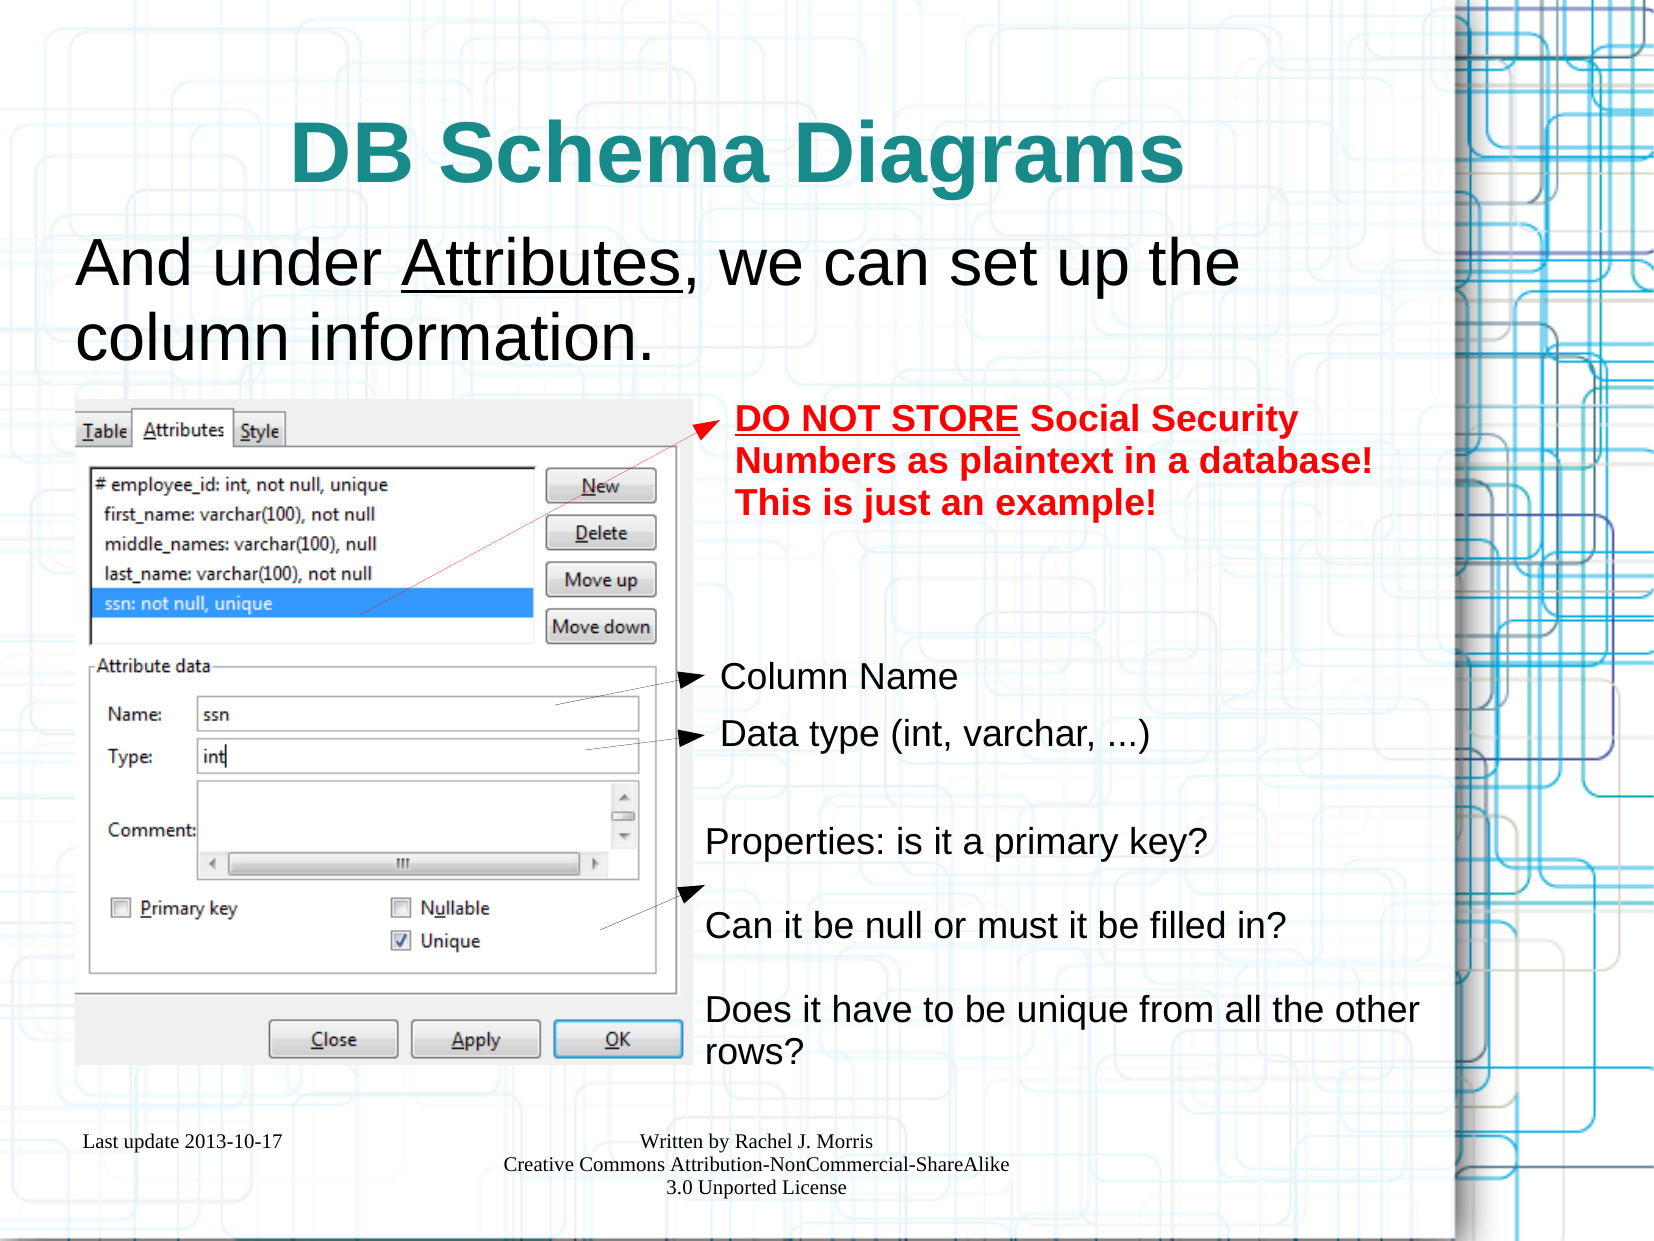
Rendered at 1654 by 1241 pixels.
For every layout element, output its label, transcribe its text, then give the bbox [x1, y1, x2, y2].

title DB Schema Diagrams [59, 49, 1418, 257]
text_box DO NOT STORE Social Security Numbers as plaintext in a database! This is just an example! [720, 390, 1411, 531]
text_box Data type (int, varchar, ...) [705, 705, 1321, 762]
picture [0, 0, 1654, 1241]
text_box Properties: is it a primary key? Can it be null or must it be filled in? Does it have to be unique from all the other rows? [690, 813, 1456, 1081]
text_box Column Name [705, 648, 1321, 705]
list And under Attributes, we can set up the column information. [75, 225, 1411, 376]
